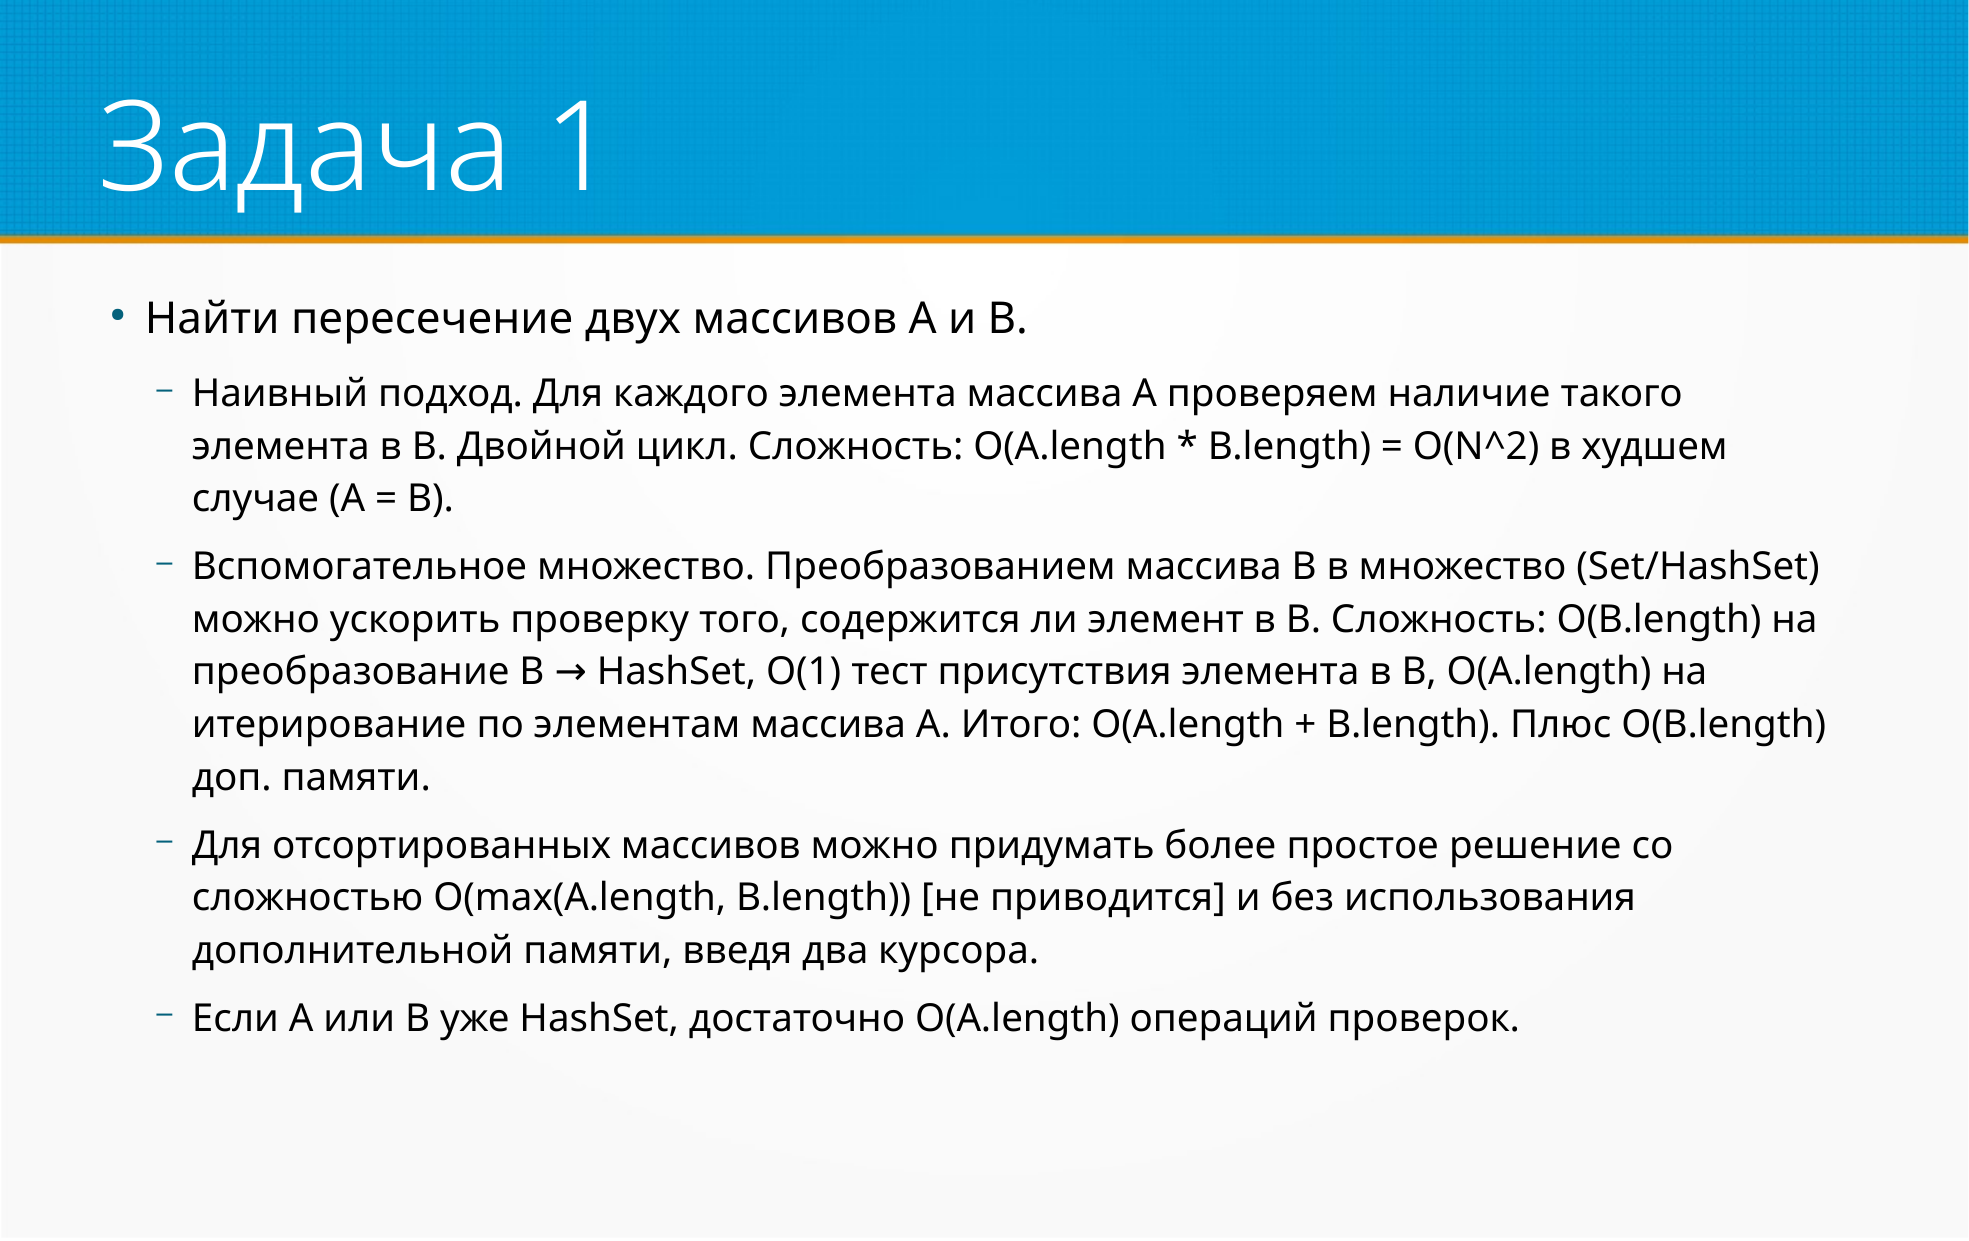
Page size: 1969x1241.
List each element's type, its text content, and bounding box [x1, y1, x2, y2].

picture [0, 233, 1969, 1241]
title Задача 1 [98, 19, 1870, 227]
list Найти пересечение двух массивов A и B. Наивный подход. Для каждого элемента массива A проверяем наличие такого элемента в B. Двойной цикл. Сложность: O(A.length * B.length) = O(N^2) в худшем случае (A = B). Вспомогательное множество. Преобразованием массива B в множество (Set/HashSet) можно ускорить проверку того, содержится ли элемент в B. Сложность: O(B.length) на преобразование B → HashSet, O(1) тест присутствия элемента в B, O(A.length) на итерирование по элементам массива A. Итого: O(A.length + B.length). Плюс O(B.length) доп. памяти. Для отсортированных массивов можно придумать более простое решение со сложностью O(max(A.length, B.length)) [не приводится] и без использования дополнительной памяти, введя два курсора. Если A или B уже HashSet, достаточно O(A.length) операций проверок. [98, 286, 1861, 1052]
